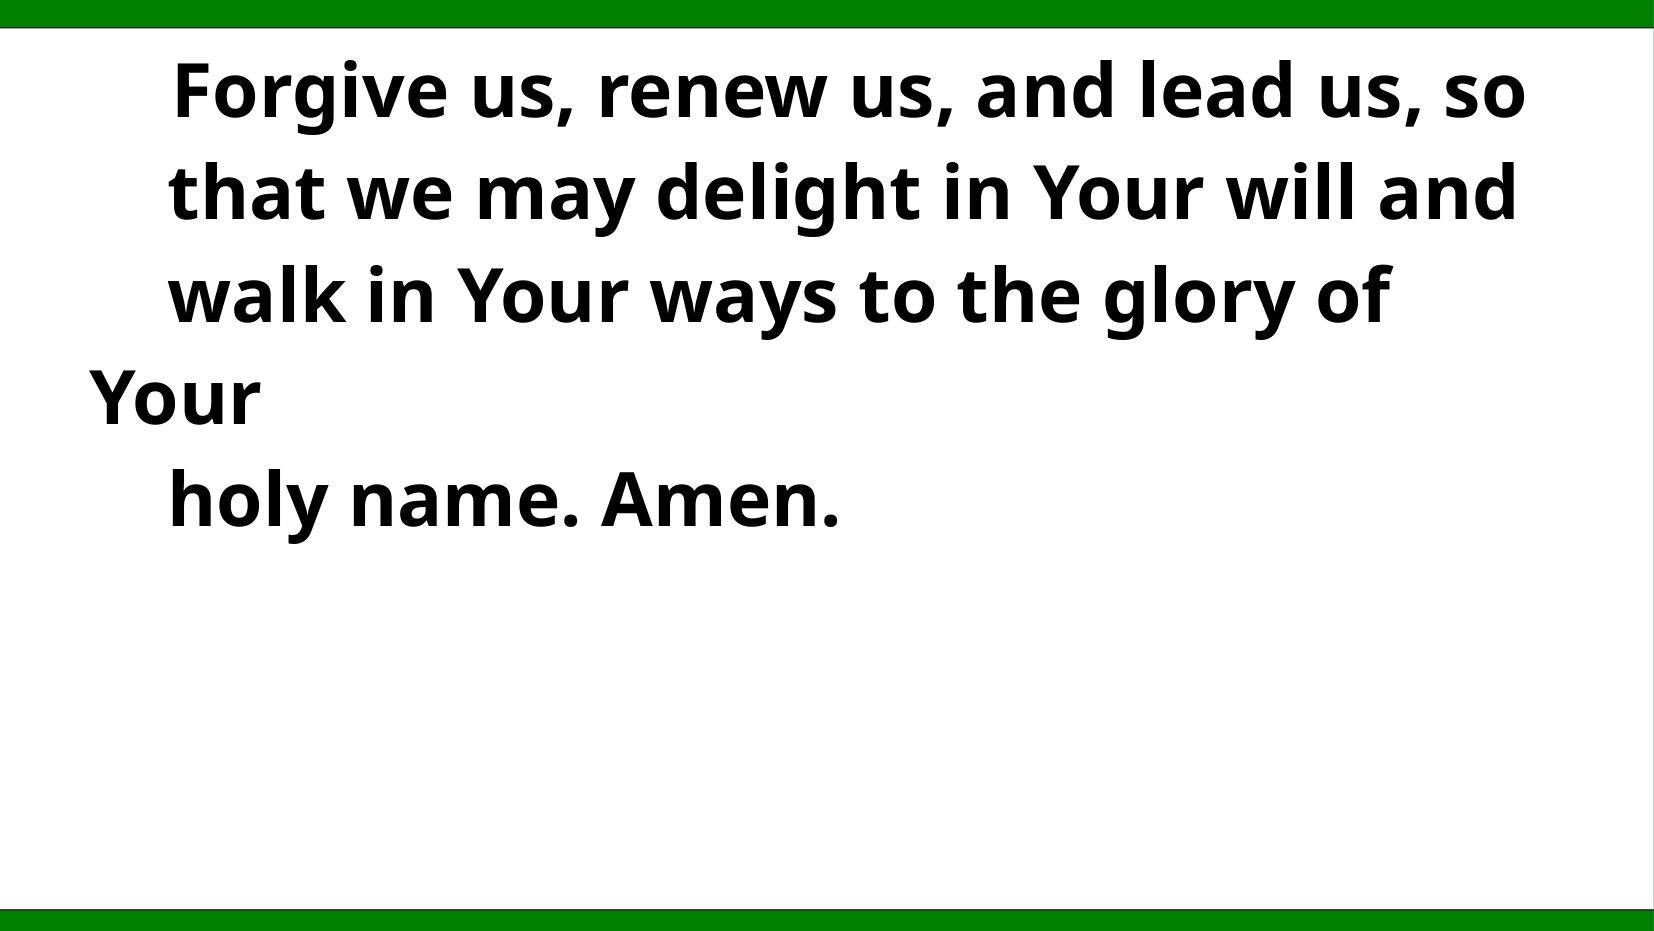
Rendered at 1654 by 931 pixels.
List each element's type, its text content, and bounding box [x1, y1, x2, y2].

picture [0, 0, 1654, 931]
text_box Forgive us, renew us, and lead us, so that we may delight in Your will and walk in Your ways to the glory of Your holy name. Amen. [75, 30, 1576, 445]
